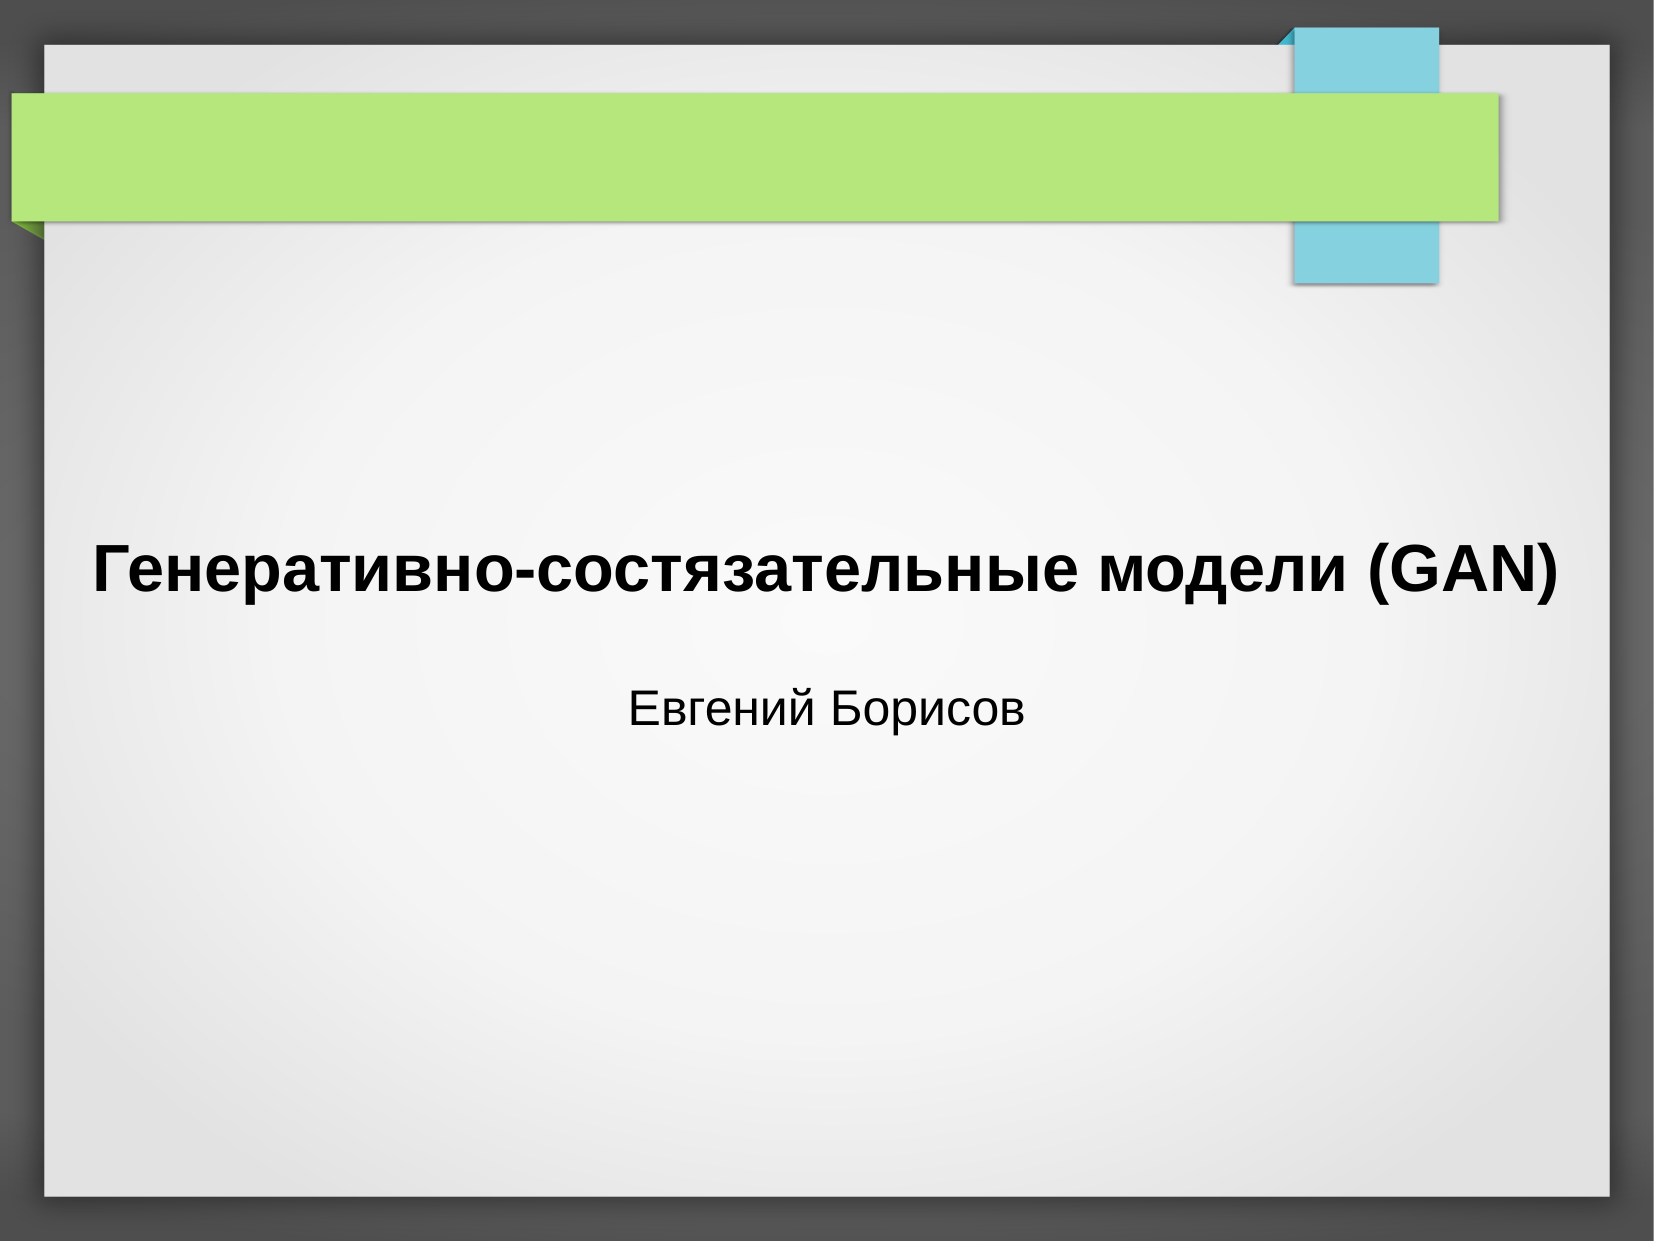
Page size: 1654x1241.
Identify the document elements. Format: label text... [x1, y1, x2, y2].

subtitle Генеративно-состязательные модели (GAN) Евгений Борисов [82, 290, 1571, 1010]
picture [0, 0, 1654, 1241]
